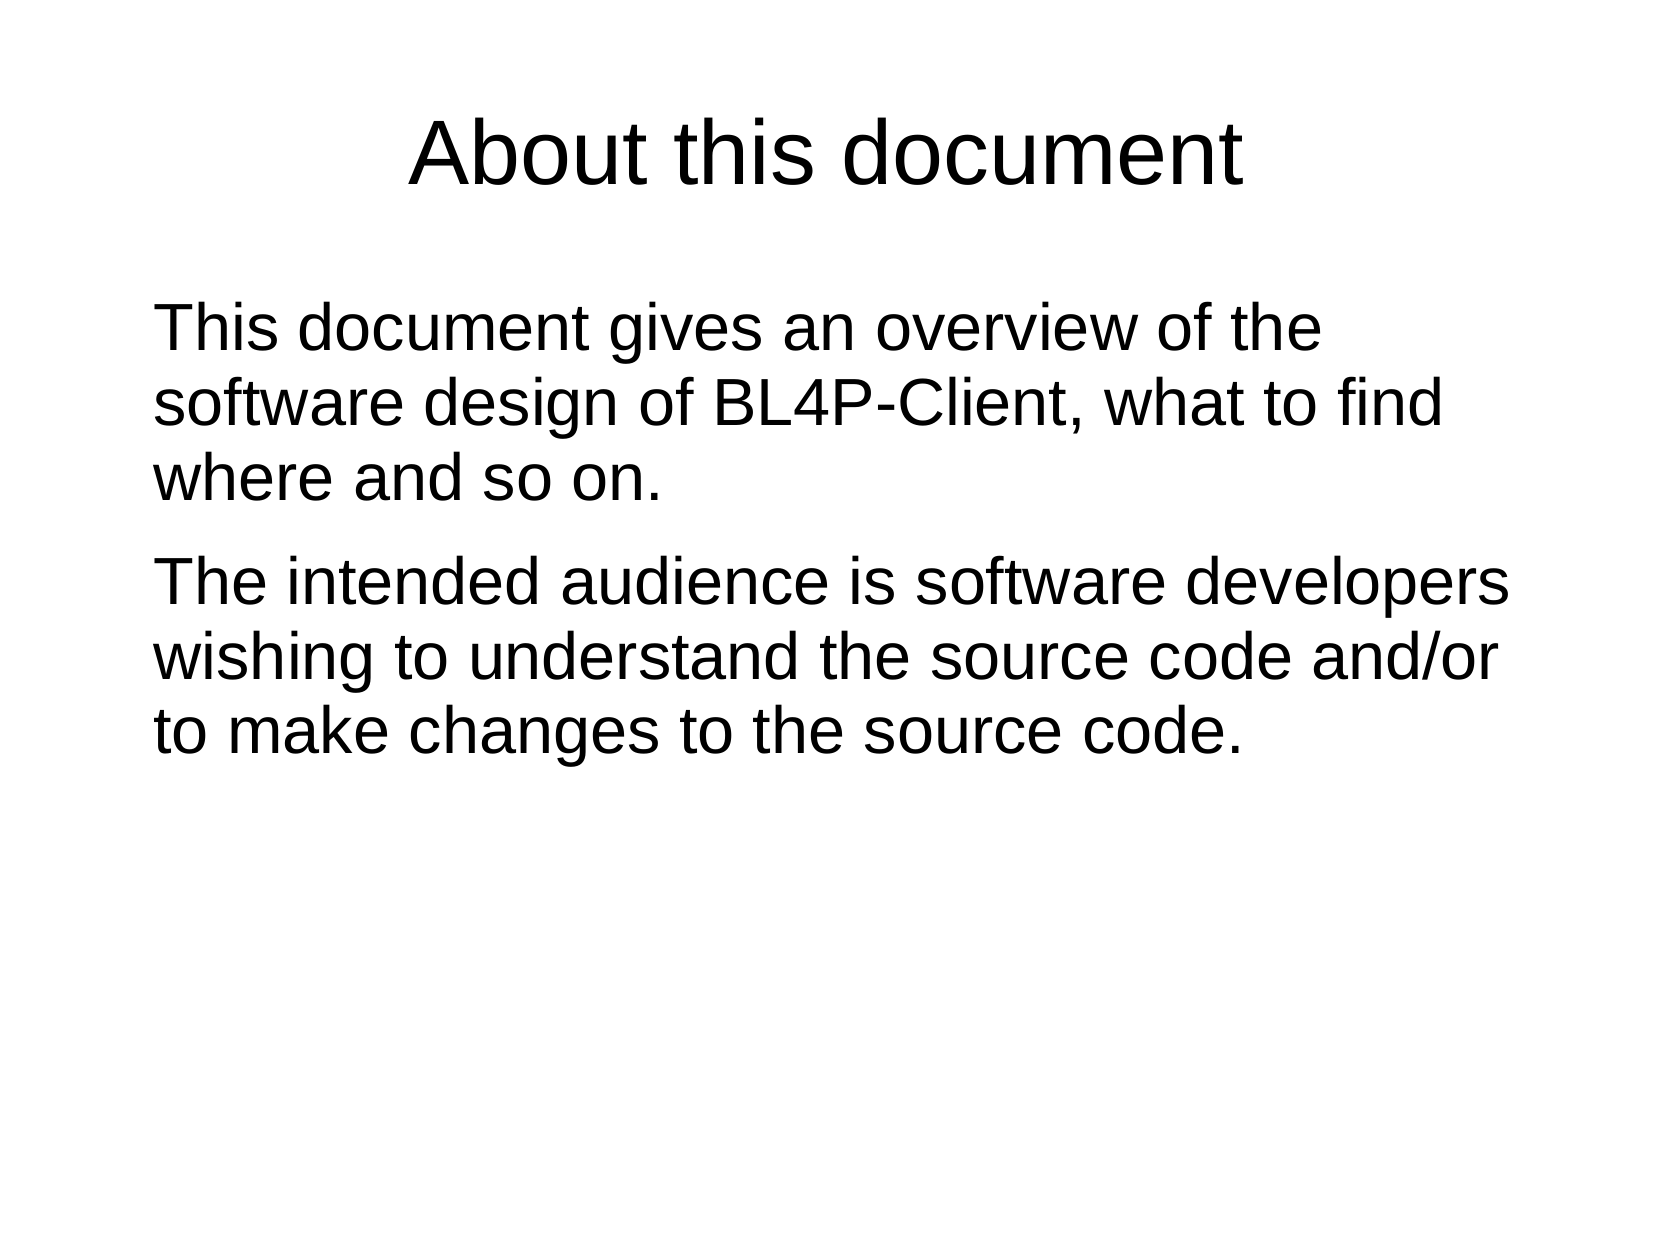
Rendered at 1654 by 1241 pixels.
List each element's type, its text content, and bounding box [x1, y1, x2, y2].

list This document gives an overview of the software design of BL4P-Client, what to find where and so on. The intended audience is software developers wishing to understand the source code and/or to make changes to the source code. [82, 290, 1571, 1010]
title About this document [82, 49, 1571, 257]
